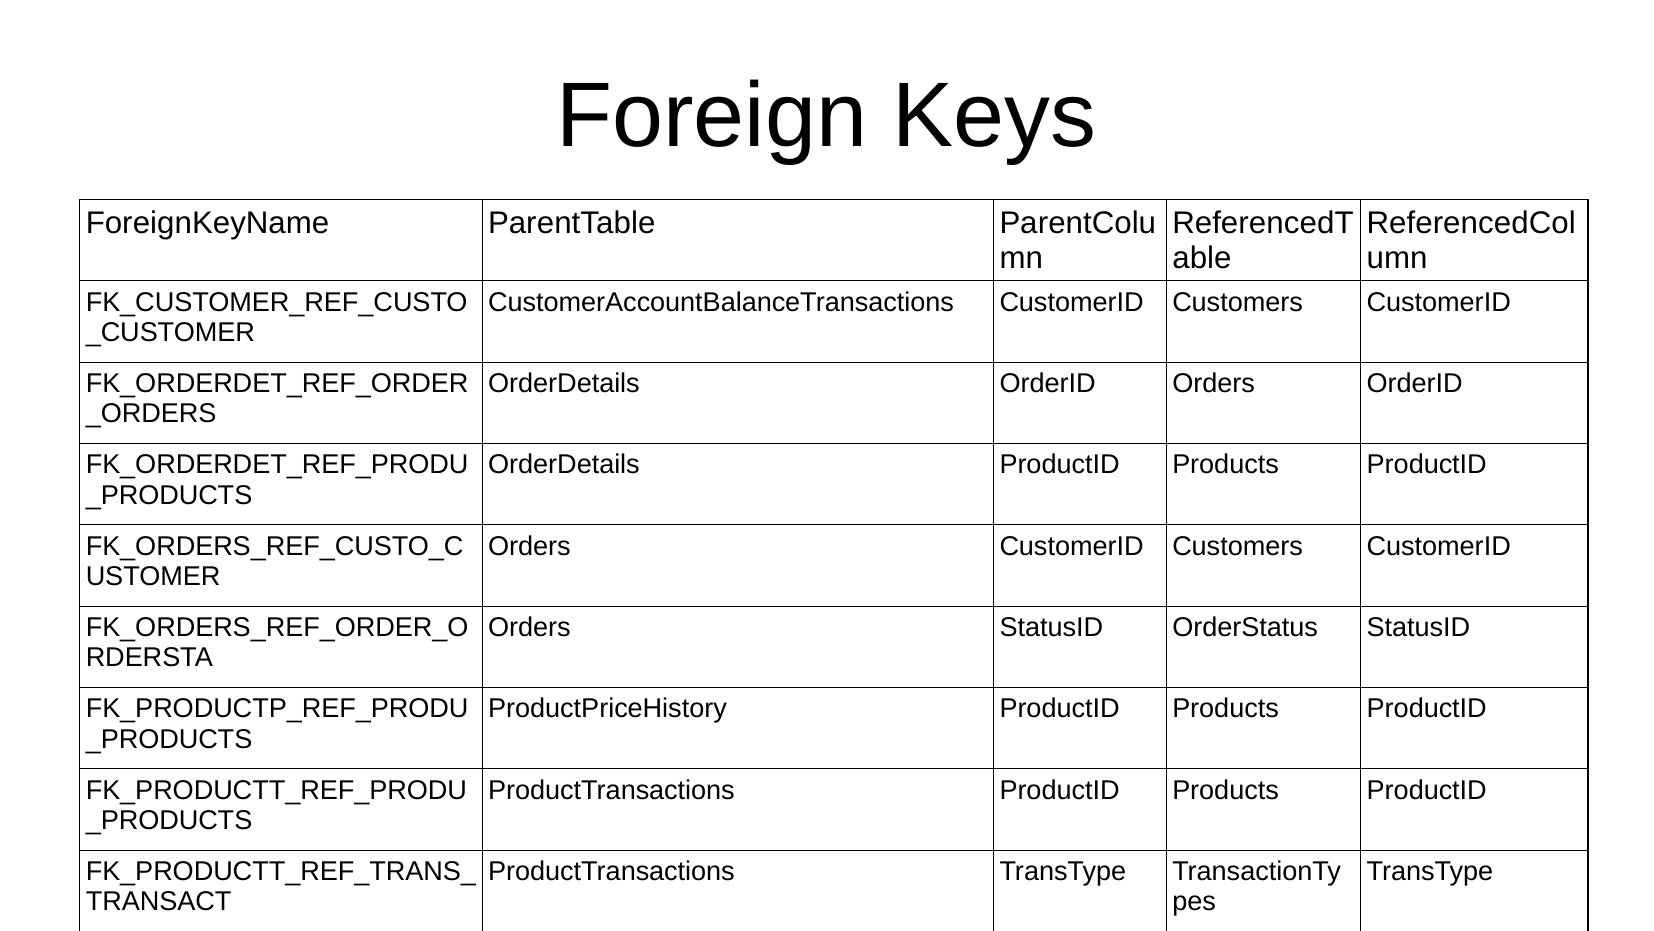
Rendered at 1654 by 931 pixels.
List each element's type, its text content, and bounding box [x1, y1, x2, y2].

table_cell FK_PRODUCTP_REF_PRODU_PRODUCTS [80, 688, 482, 768]
table_cell Customers [1167, 525, 1360, 606]
table_cell TransType [1361, 851, 1587, 931]
table_cell StatusID [1361, 607, 1587, 687]
table_header ForeignKeyName [80, 200, 482, 280]
table_cell Products [1167, 688, 1360, 768]
table_cell FK_PRODUCTT_REF_TRANS_TRANSACT [80, 851, 482, 931]
table_cell FK_PRODUCTT_REF_PRODU_PRODUCTS [80, 769, 482, 850]
table_cell Orders [483, 607, 993, 687]
table_cell CustomerID [1361, 525, 1587, 606]
table_cell FK_ORDERDET_REF_ORDER_ORDERS [80, 363, 482, 443]
table_cell FK_ORDERS_REF_CUSTO_CUSTOMER [80, 525, 482, 606]
table_cell TransType [994, 851, 1166, 931]
table_header ReferencedColumn [1361, 200, 1587, 280]
table_cell FK_CUSTOMER_REF_CUSTO_CUSTOMER [80, 281, 482, 362]
table_cell FK_ORDERS_REF_ORDER_ORDERSTA [80, 607, 482, 687]
table_cell CustomerAccountBalanceTransactions [483, 281, 993, 362]
table_cell ProductPriceHistory [483, 688, 993, 768]
table_cell ProductID [994, 444, 1166, 524]
table_cell OrderStatus [1167, 607, 1360, 687]
table_cell ProductID [994, 688, 1166, 768]
table_cell TransactionTypes [1167, 851, 1360, 931]
title Foreign Keys [82, 37, 1571, 193]
table_header ParentTable [483, 200, 993, 280]
table_header ReferencedTable [1167, 200, 1360, 280]
table_cell OrderID [994, 363, 1166, 443]
table_cell ProductTransactions [483, 851, 993, 931]
table_cell Customers [1167, 281, 1360, 362]
table_cell CustomerID [994, 281, 1166, 362]
table_cell ProductTransactions [483, 769, 993, 850]
table_cell Products [1167, 769, 1360, 850]
table_cell ProductID [994, 769, 1166, 850]
table_cell FK_ORDERDET_REF_PRODU_PRODUCTS [80, 444, 482, 524]
table_cell StatusID [994, 607, 1166, 687]
table_cell ProductID [1361, 688, 1587, 768]
table_cell Orders [483, 525, 993, 606]
table_cell OrderDetails [483, 444, 993, 524]
table_cell ProductID [1361, 444, 1587, 524]
table_cell OrderID [1361, 363, 1587, 443]
table_cell ProductID [1361, 769, 1587, 850]
table_header ParentColumn [994, 200, 1166, 280]
table_cell CustomerID [1361, 281, 1587, 362]
table_cell Orders [1167, 363, 1360, 443]
table_cell OrderDetails [483, 363, 993, 443]
table_cell CustomerID [994, 525, 1166, 606]
table_cell Products [1167, 444, 1360, 524]
